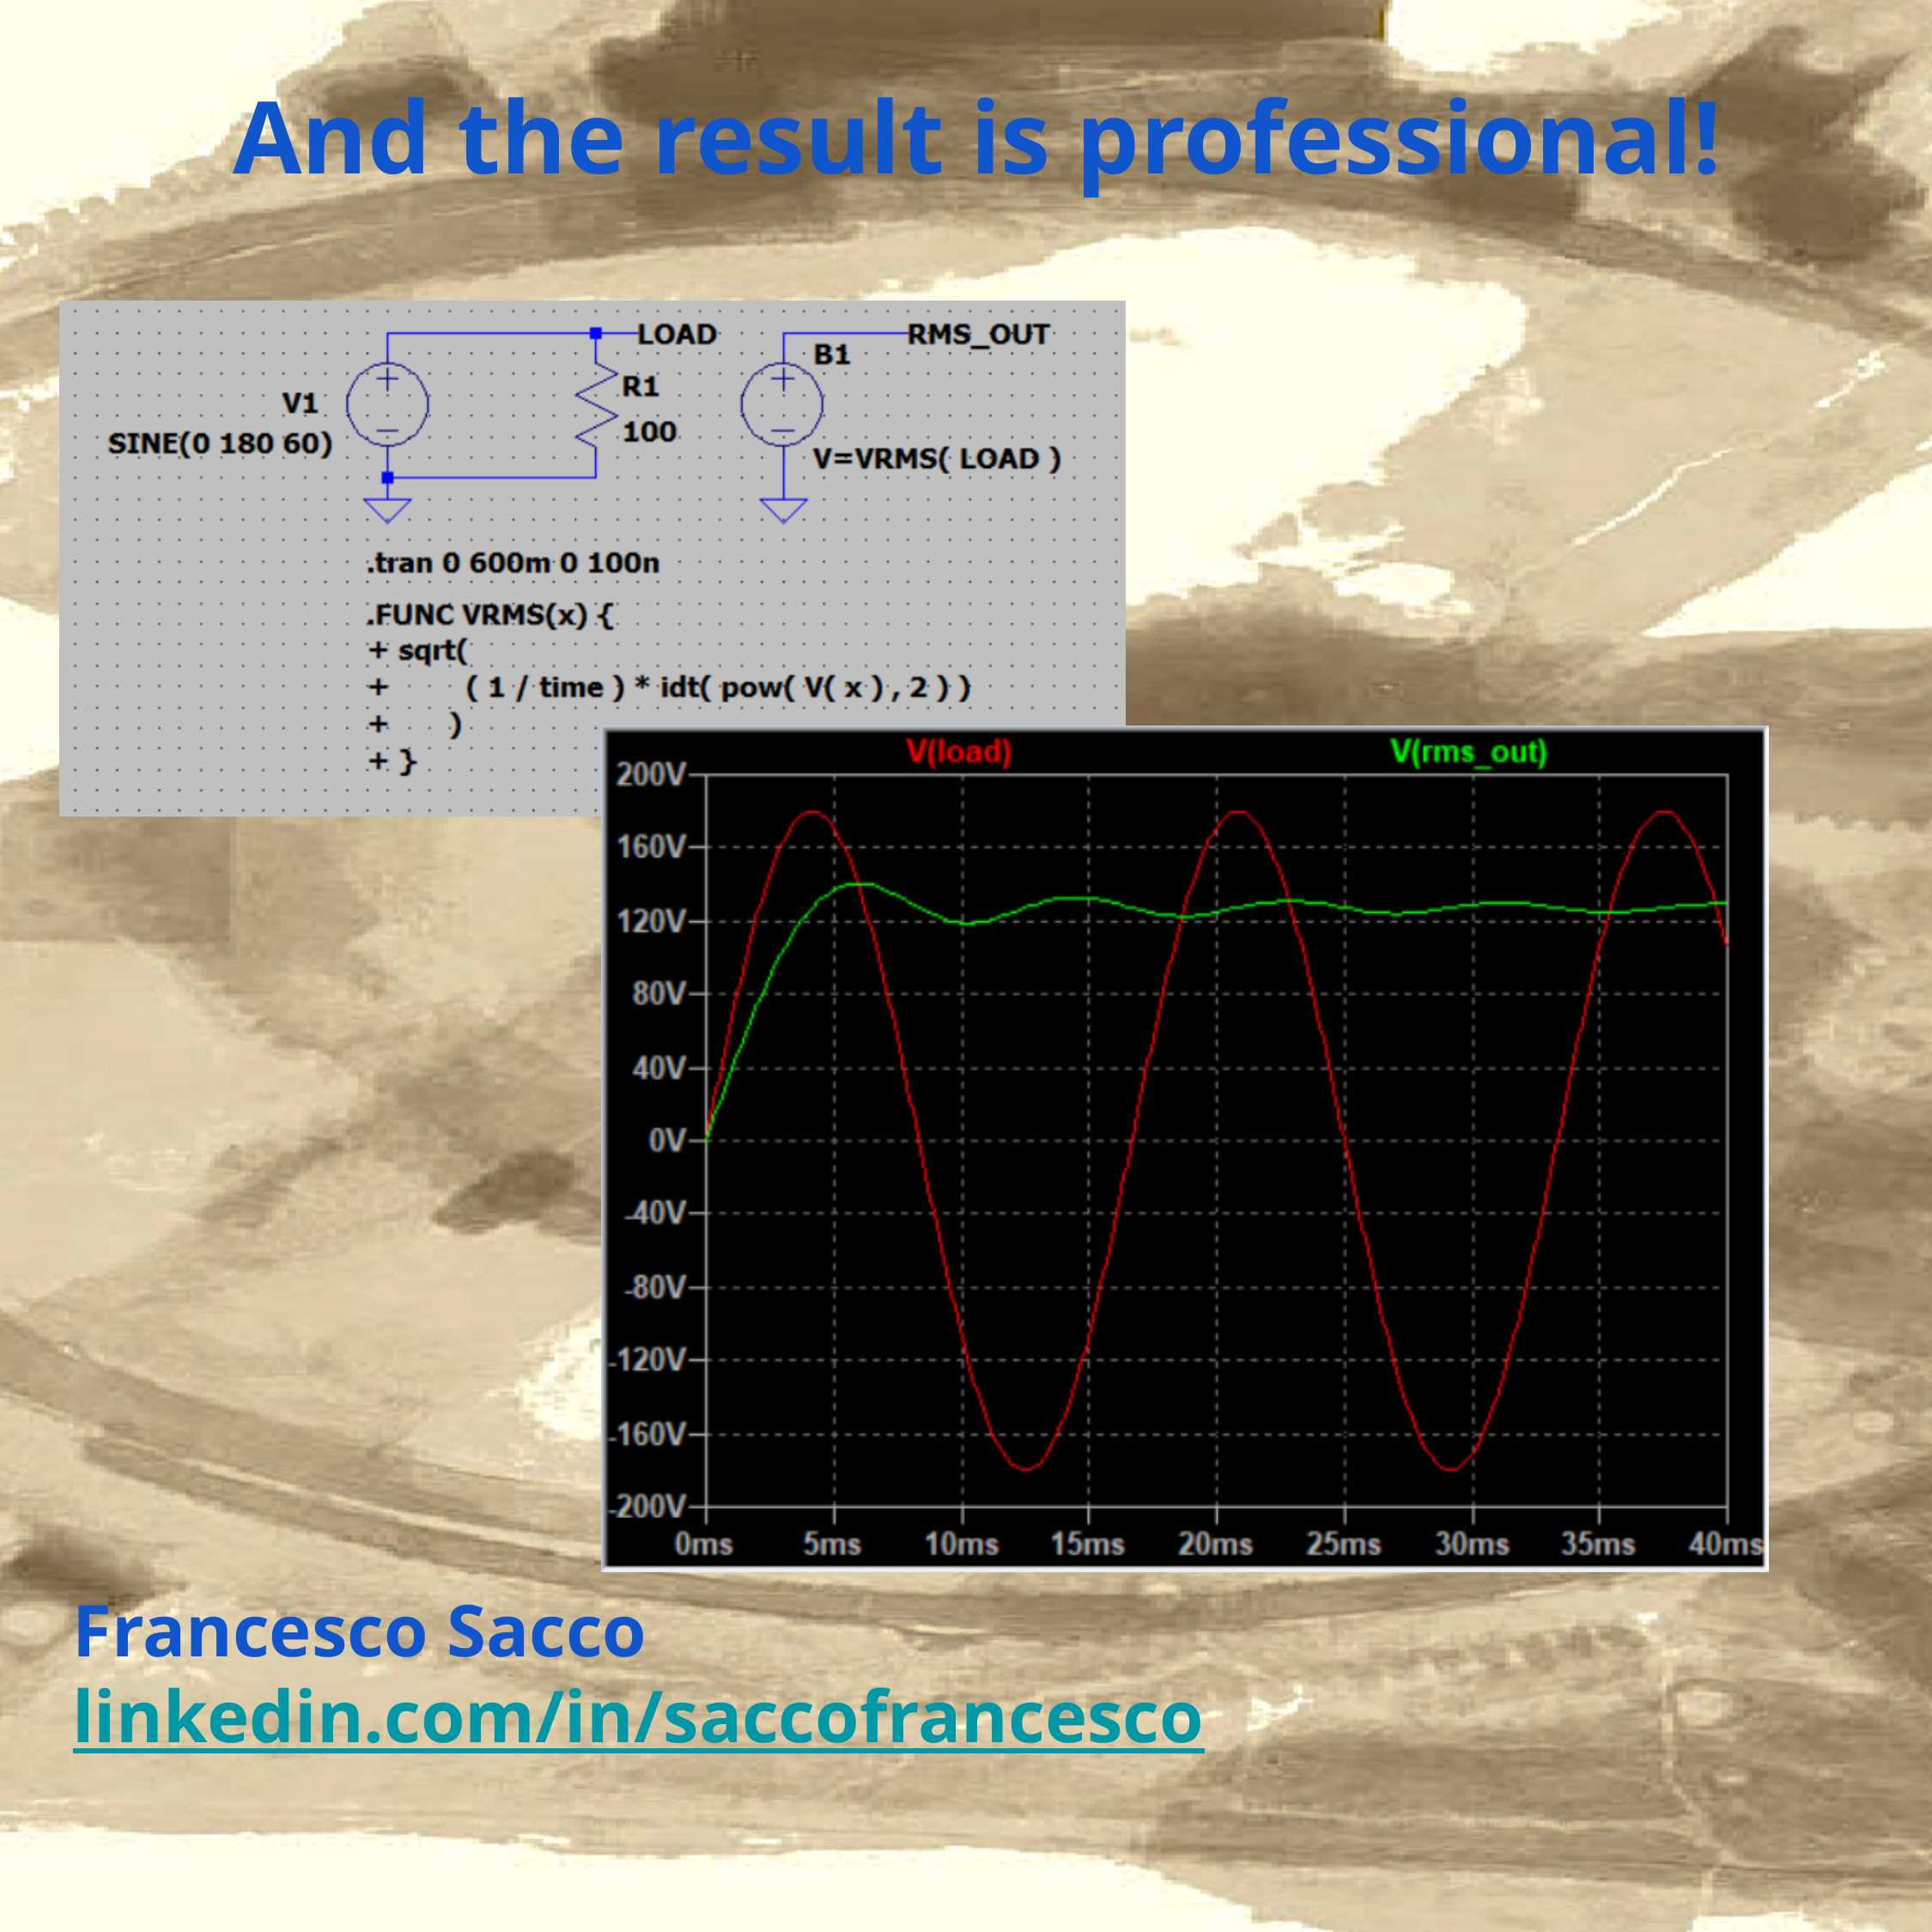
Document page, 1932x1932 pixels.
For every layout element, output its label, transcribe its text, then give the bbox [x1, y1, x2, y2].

text_box And the result is professional! [71, 60, 1884, 260]
text_box Francesco Sacco linkedin.com/in/saccofrancesco [59, 1572, 1873, 1791]
picture [0, 0, 1932, 1932]
